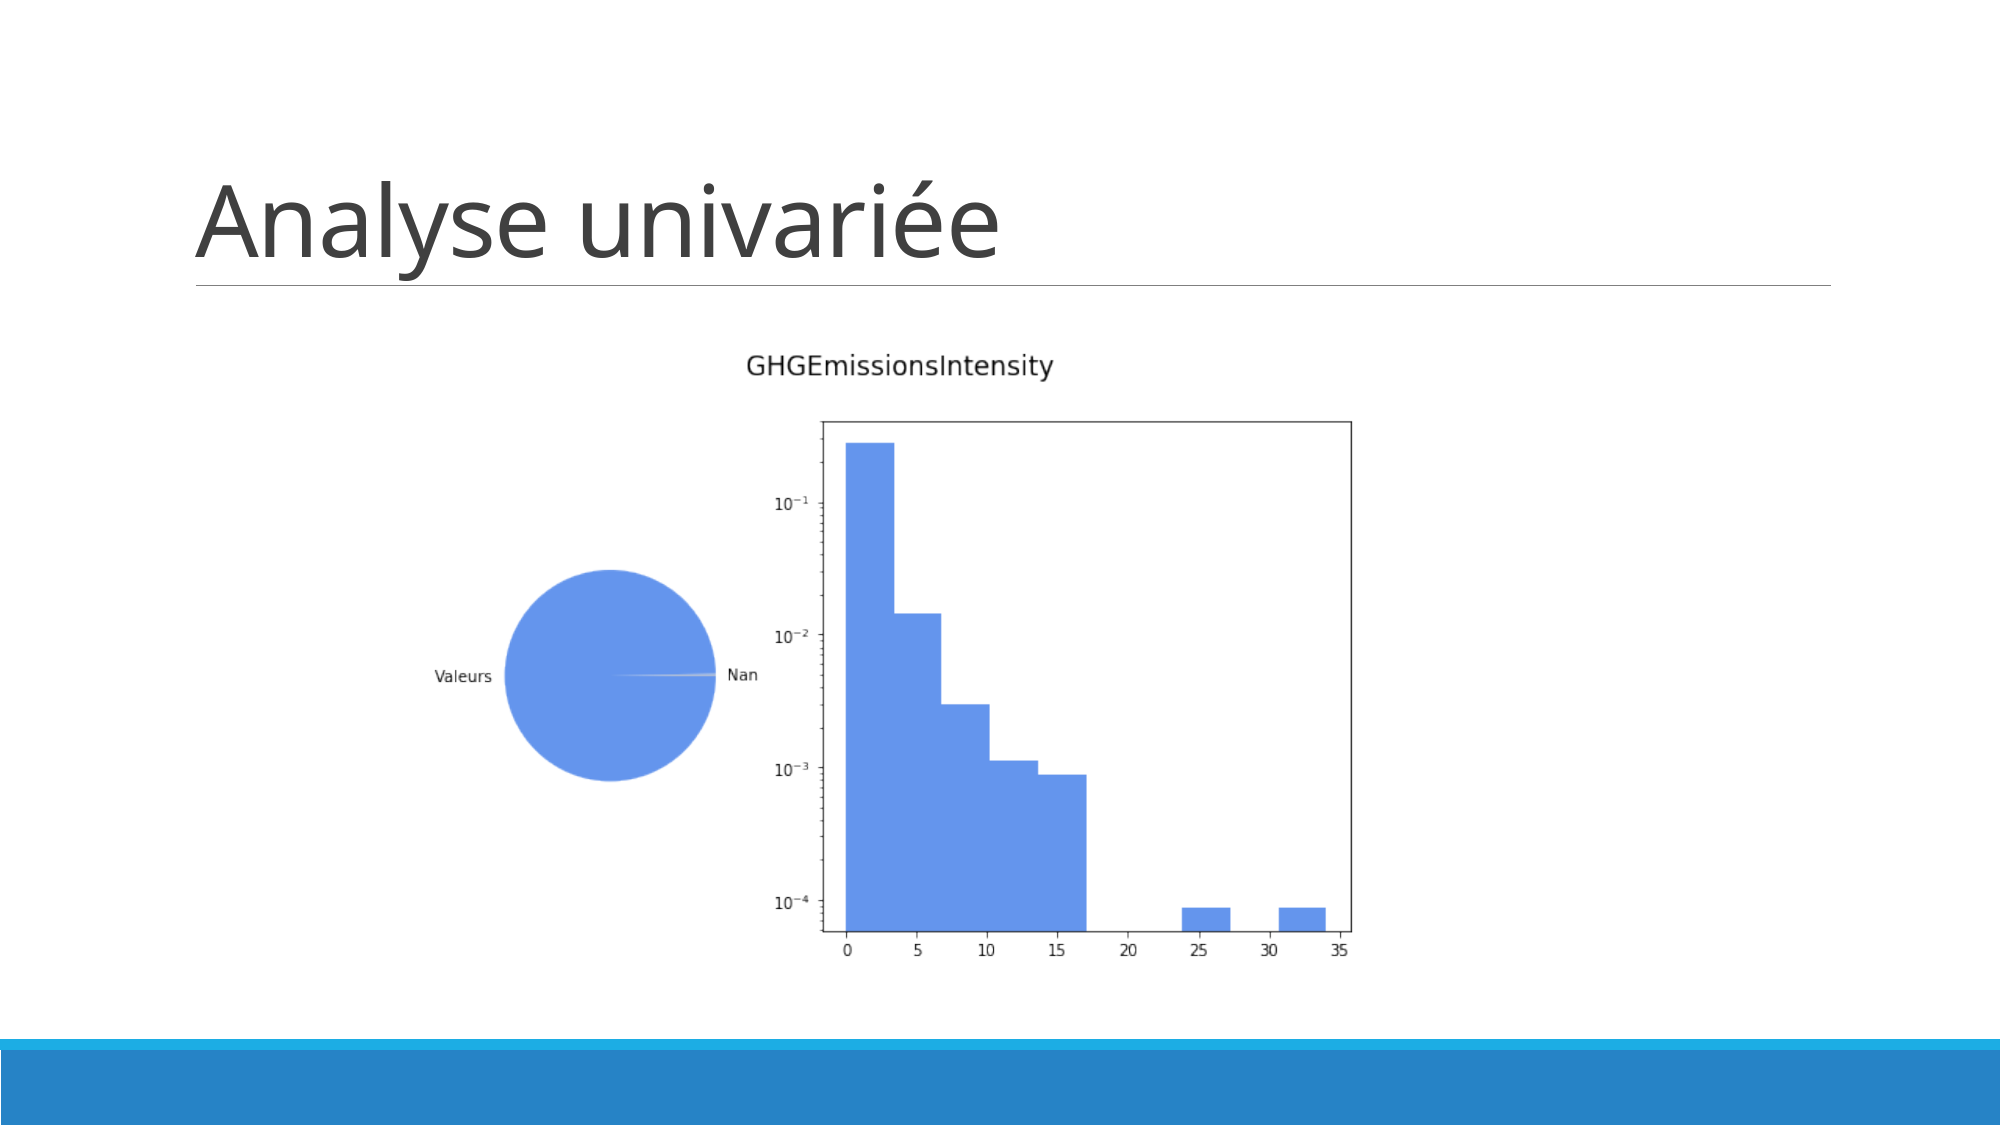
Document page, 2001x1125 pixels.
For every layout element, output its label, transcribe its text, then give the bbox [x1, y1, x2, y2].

title Analyse univariée [180, 47, 1831, 286]
picture [424, 343, 1362, 969]
